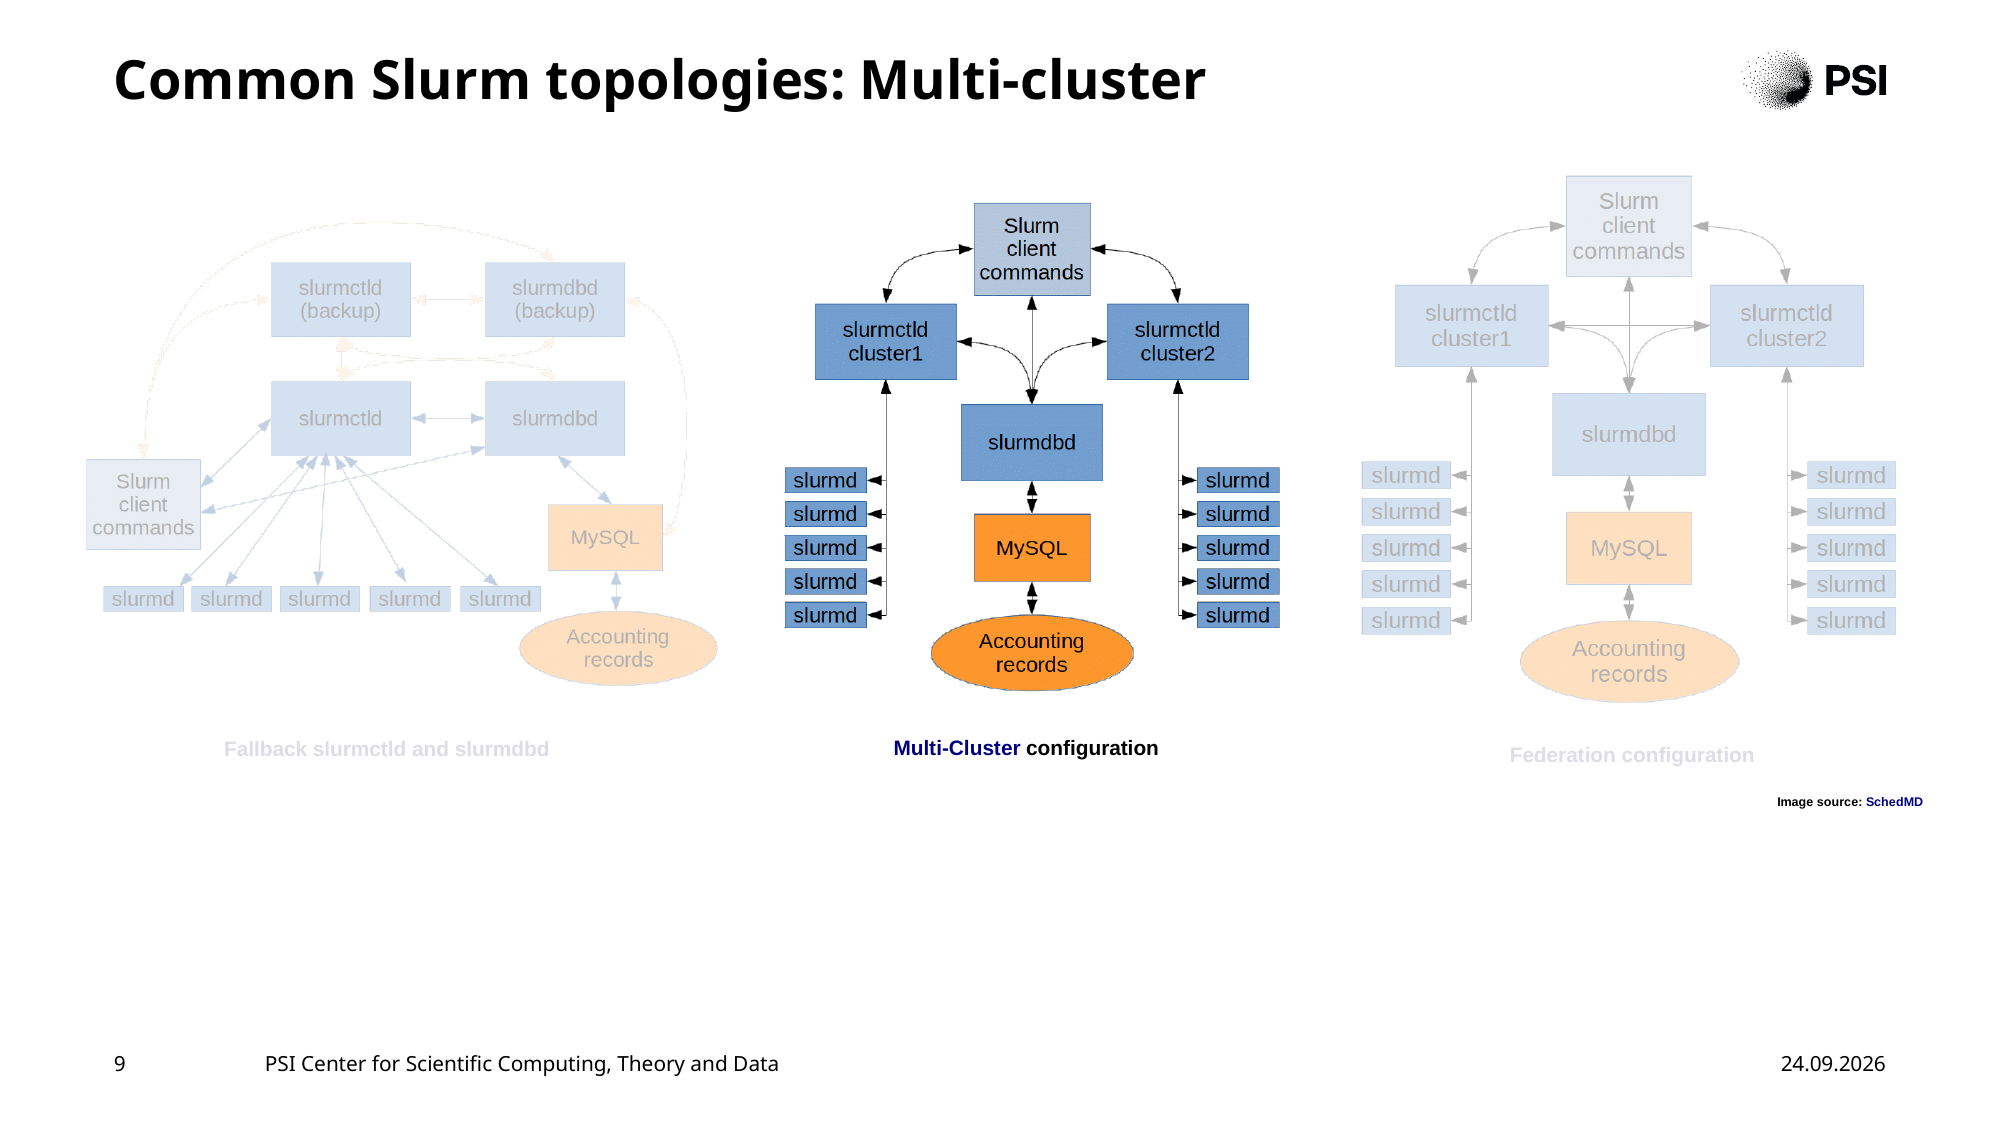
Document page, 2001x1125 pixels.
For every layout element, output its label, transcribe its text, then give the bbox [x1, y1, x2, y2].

picture [80, 214, 726, 702]
text_box Fallback slurmctld and slurmdbd [199, 730, 581, 792]
picture [1341, 158, 1913, 713]
title Common Slurm topologies: Multi-cluster [114, 45, 1585, 179]
text_box Federation configuration [1466, 736, 1804, 798]
text_box Multi-Cluster configuration [854, 729, 1204, 791]
text_box Image source: SchedMD [1762, 787, 1943, 826]
picture [750, 188, 1312, 701]
